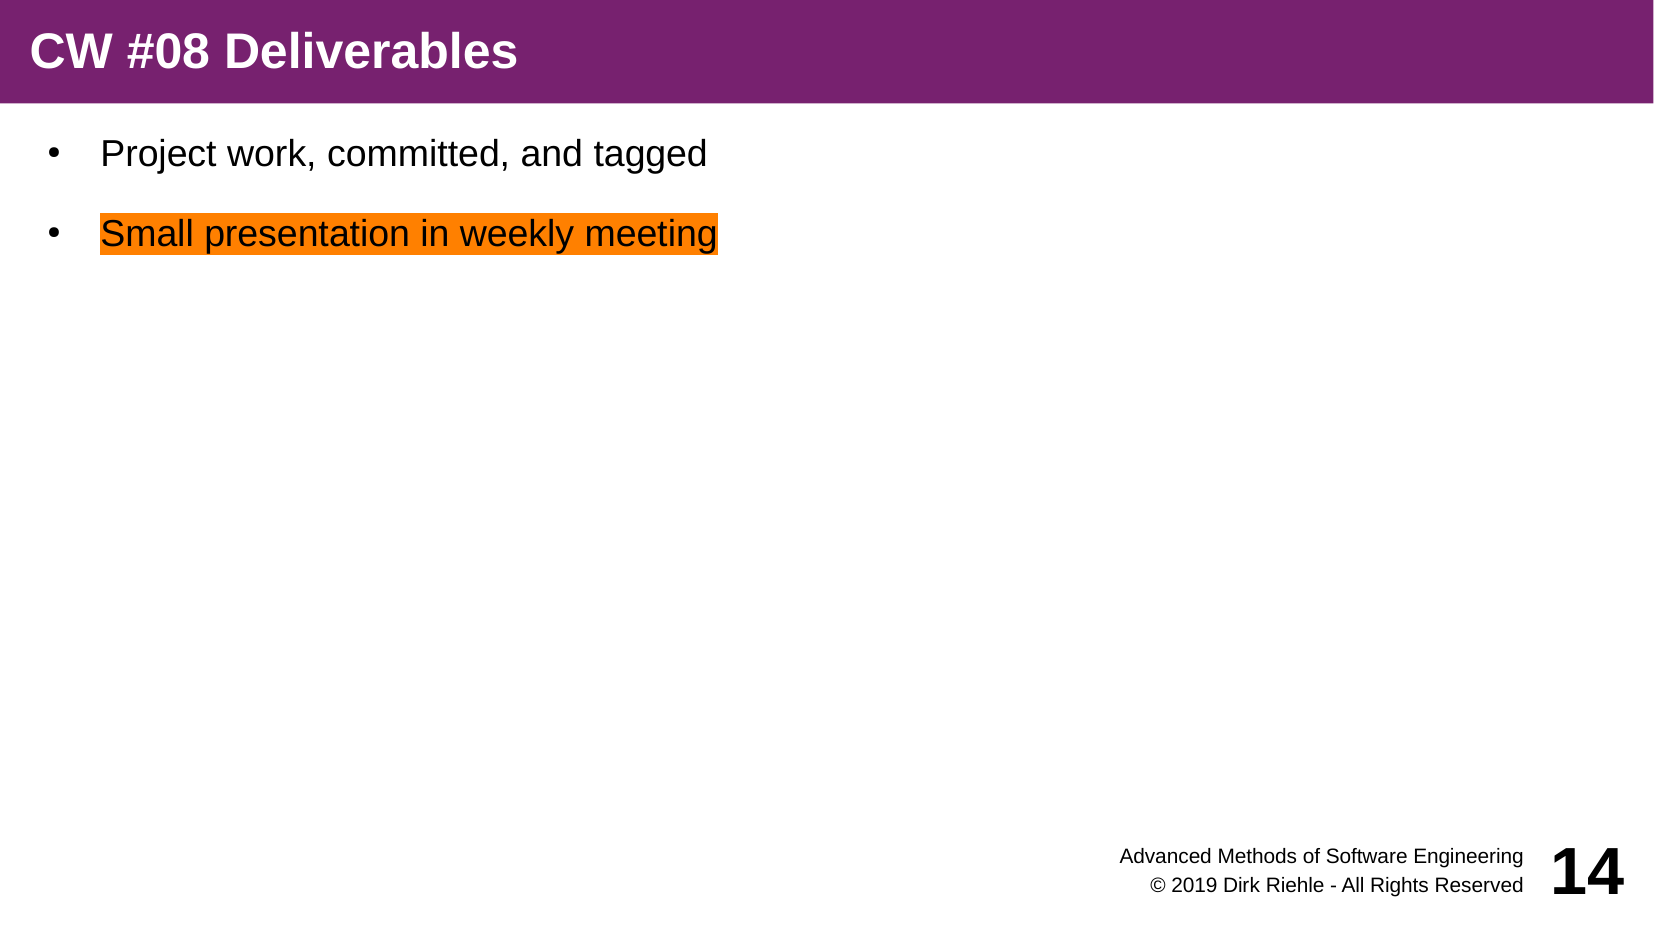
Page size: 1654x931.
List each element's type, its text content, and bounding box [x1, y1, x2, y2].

title CW #08 Deliverables [0, 0, 1654, 104]
list Project work, committed, and tagged Small presentation in weekly meeting [29, 132, 1625, 798]
